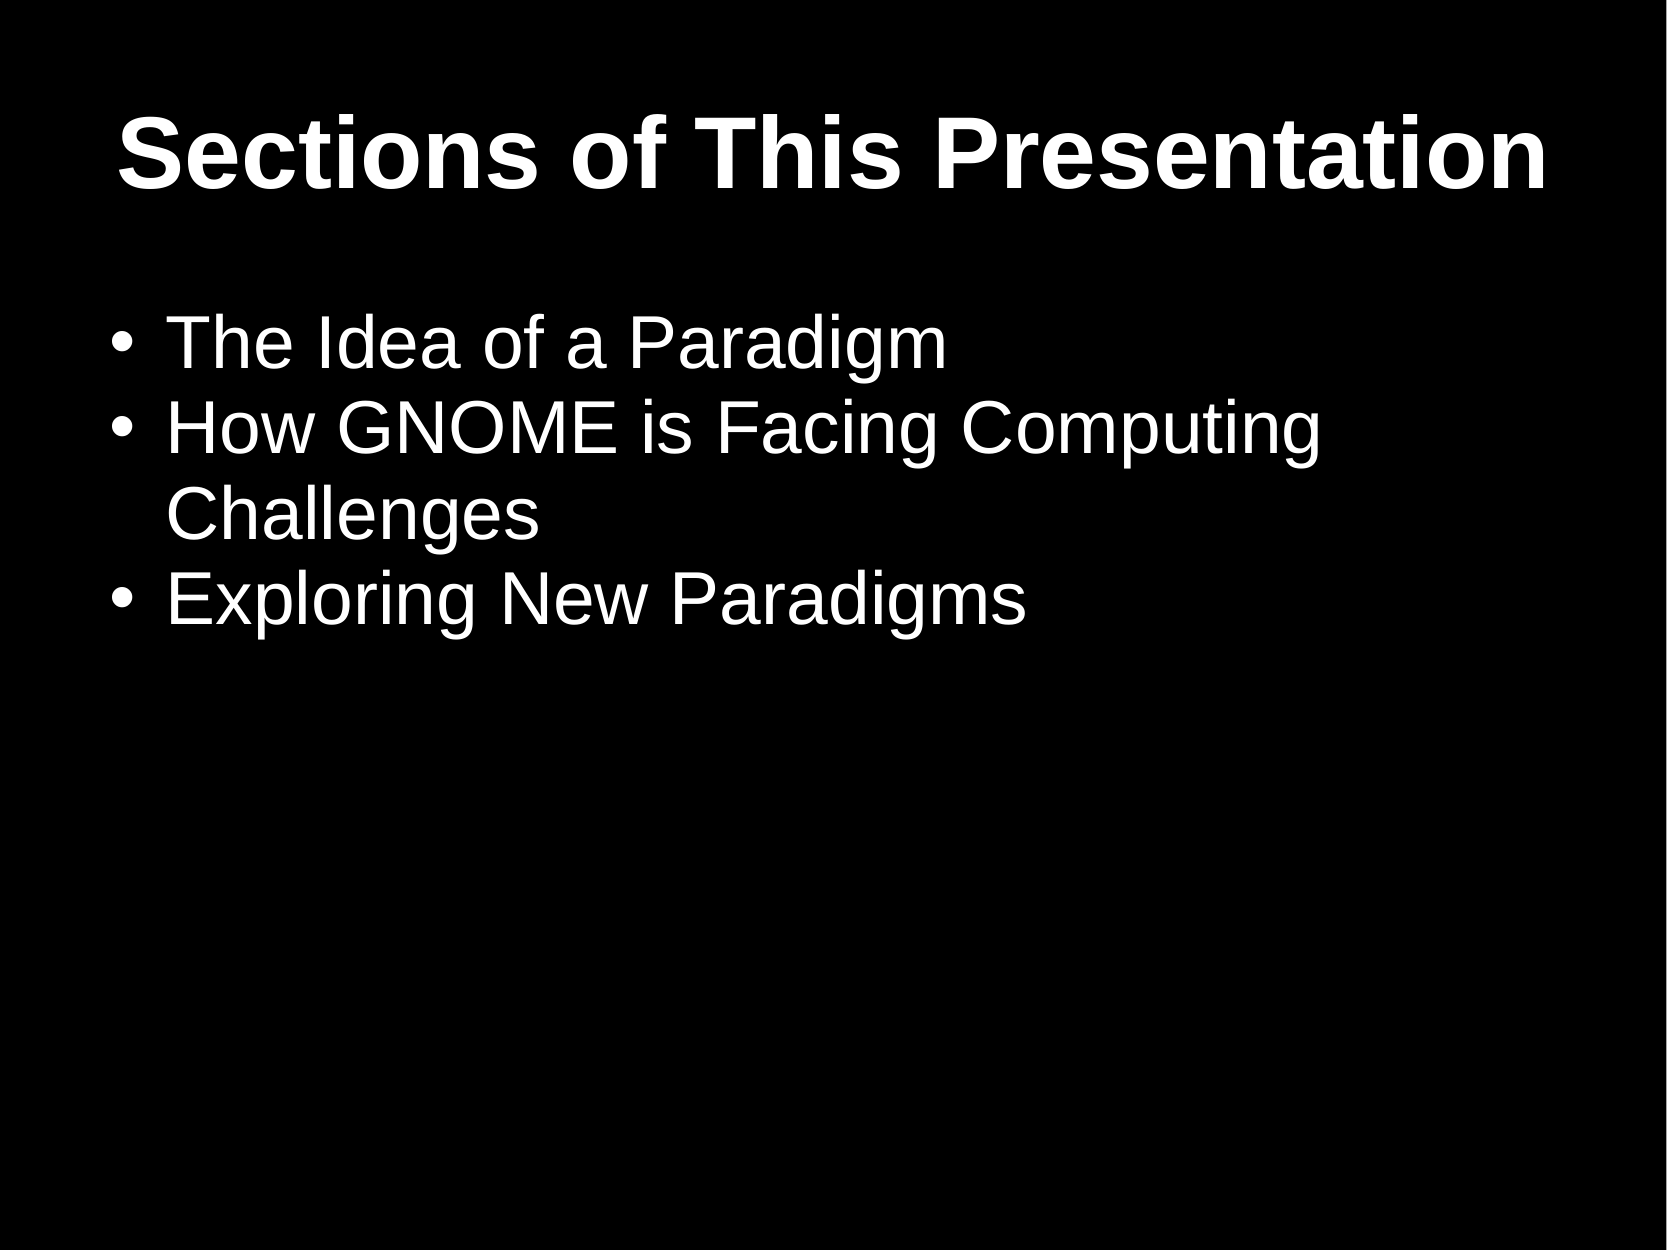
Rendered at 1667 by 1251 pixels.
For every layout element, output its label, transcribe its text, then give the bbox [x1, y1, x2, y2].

text_box Sections of This Presentation [90, 95, 1577, 213]
text_box The Idea of a Paradigm How GNOME is Facing Computing Challenges Exploring New Paradigms [90, 299, 1577, 642]
